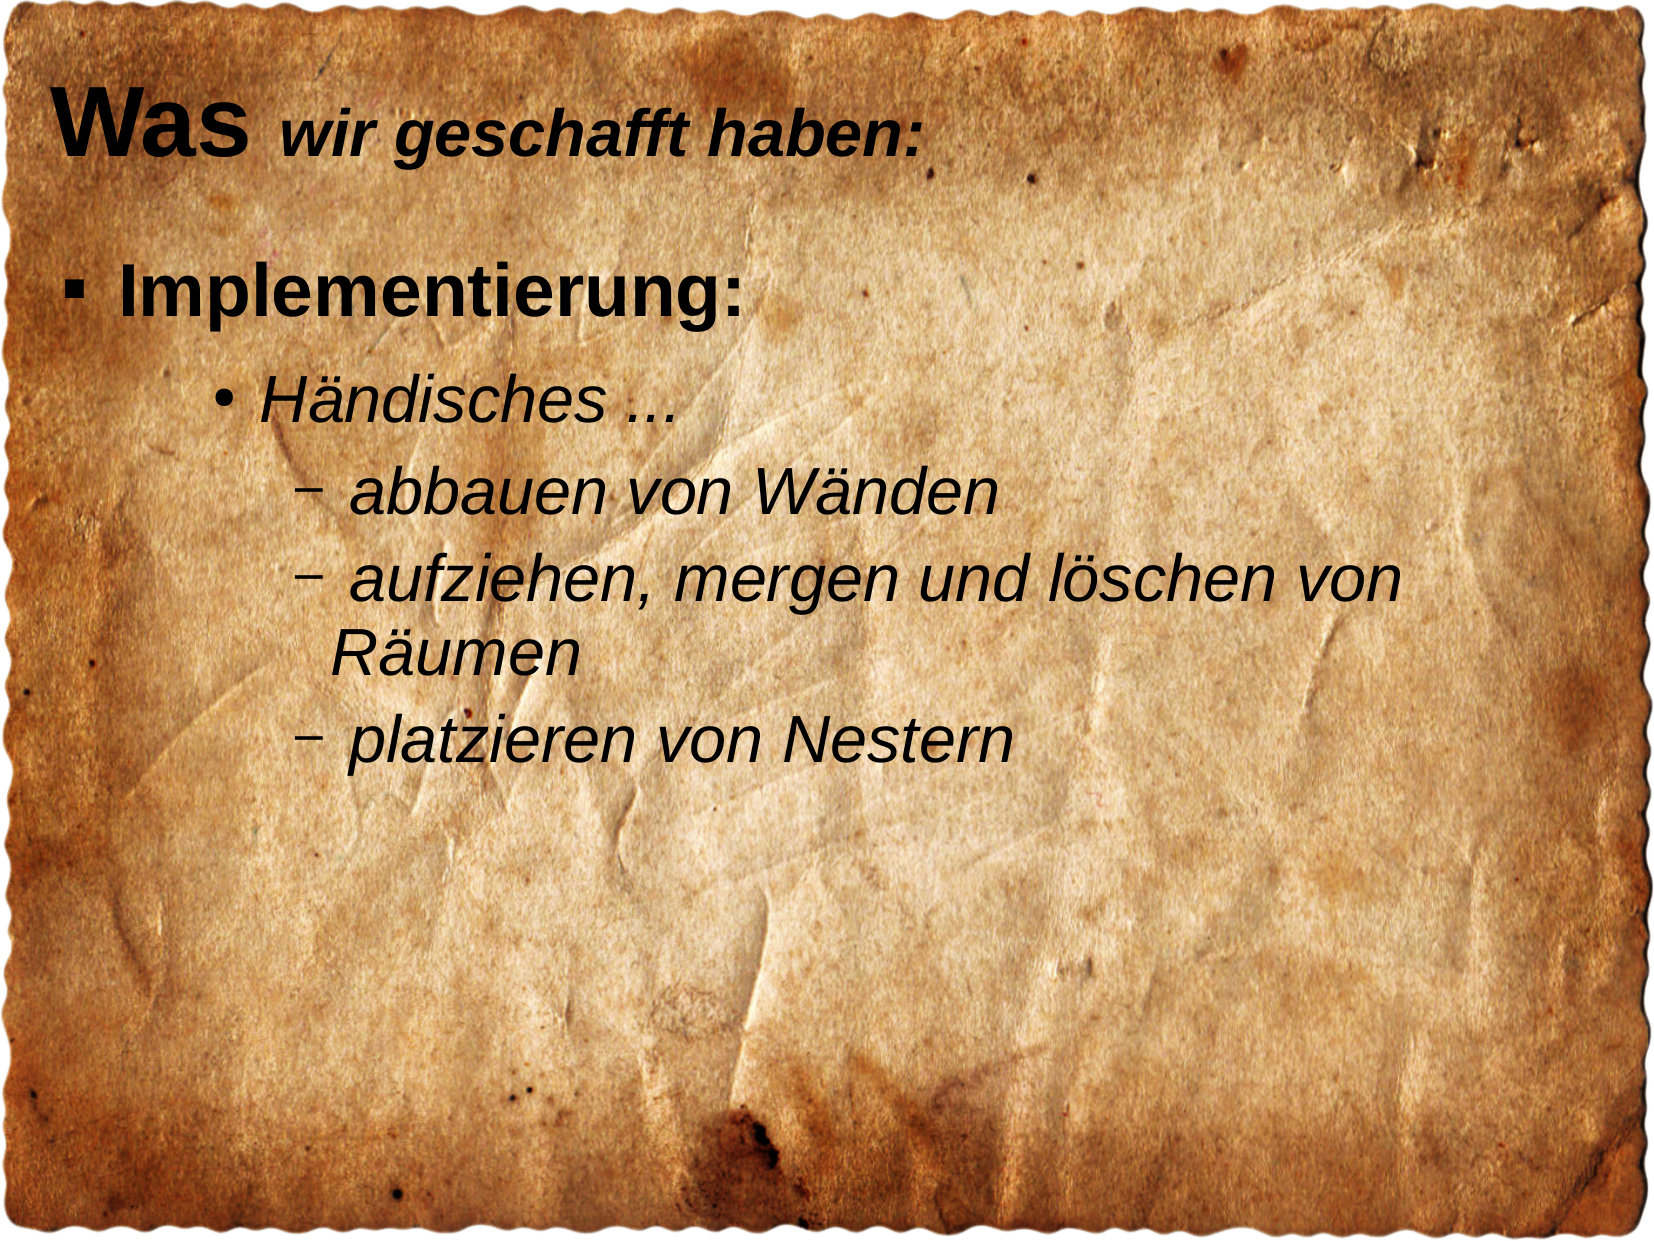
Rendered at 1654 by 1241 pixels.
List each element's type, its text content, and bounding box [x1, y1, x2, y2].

picture [0, 0, 1654, 1241]
text_box Was wir geschafft haben: [35, 58, 961, 201]
list Implementierung: Händisches ... abbauen von Wänden aufziehen, mergen und löschen von Räumen platzieren von Nestern [47, 248, 1595, 980]
